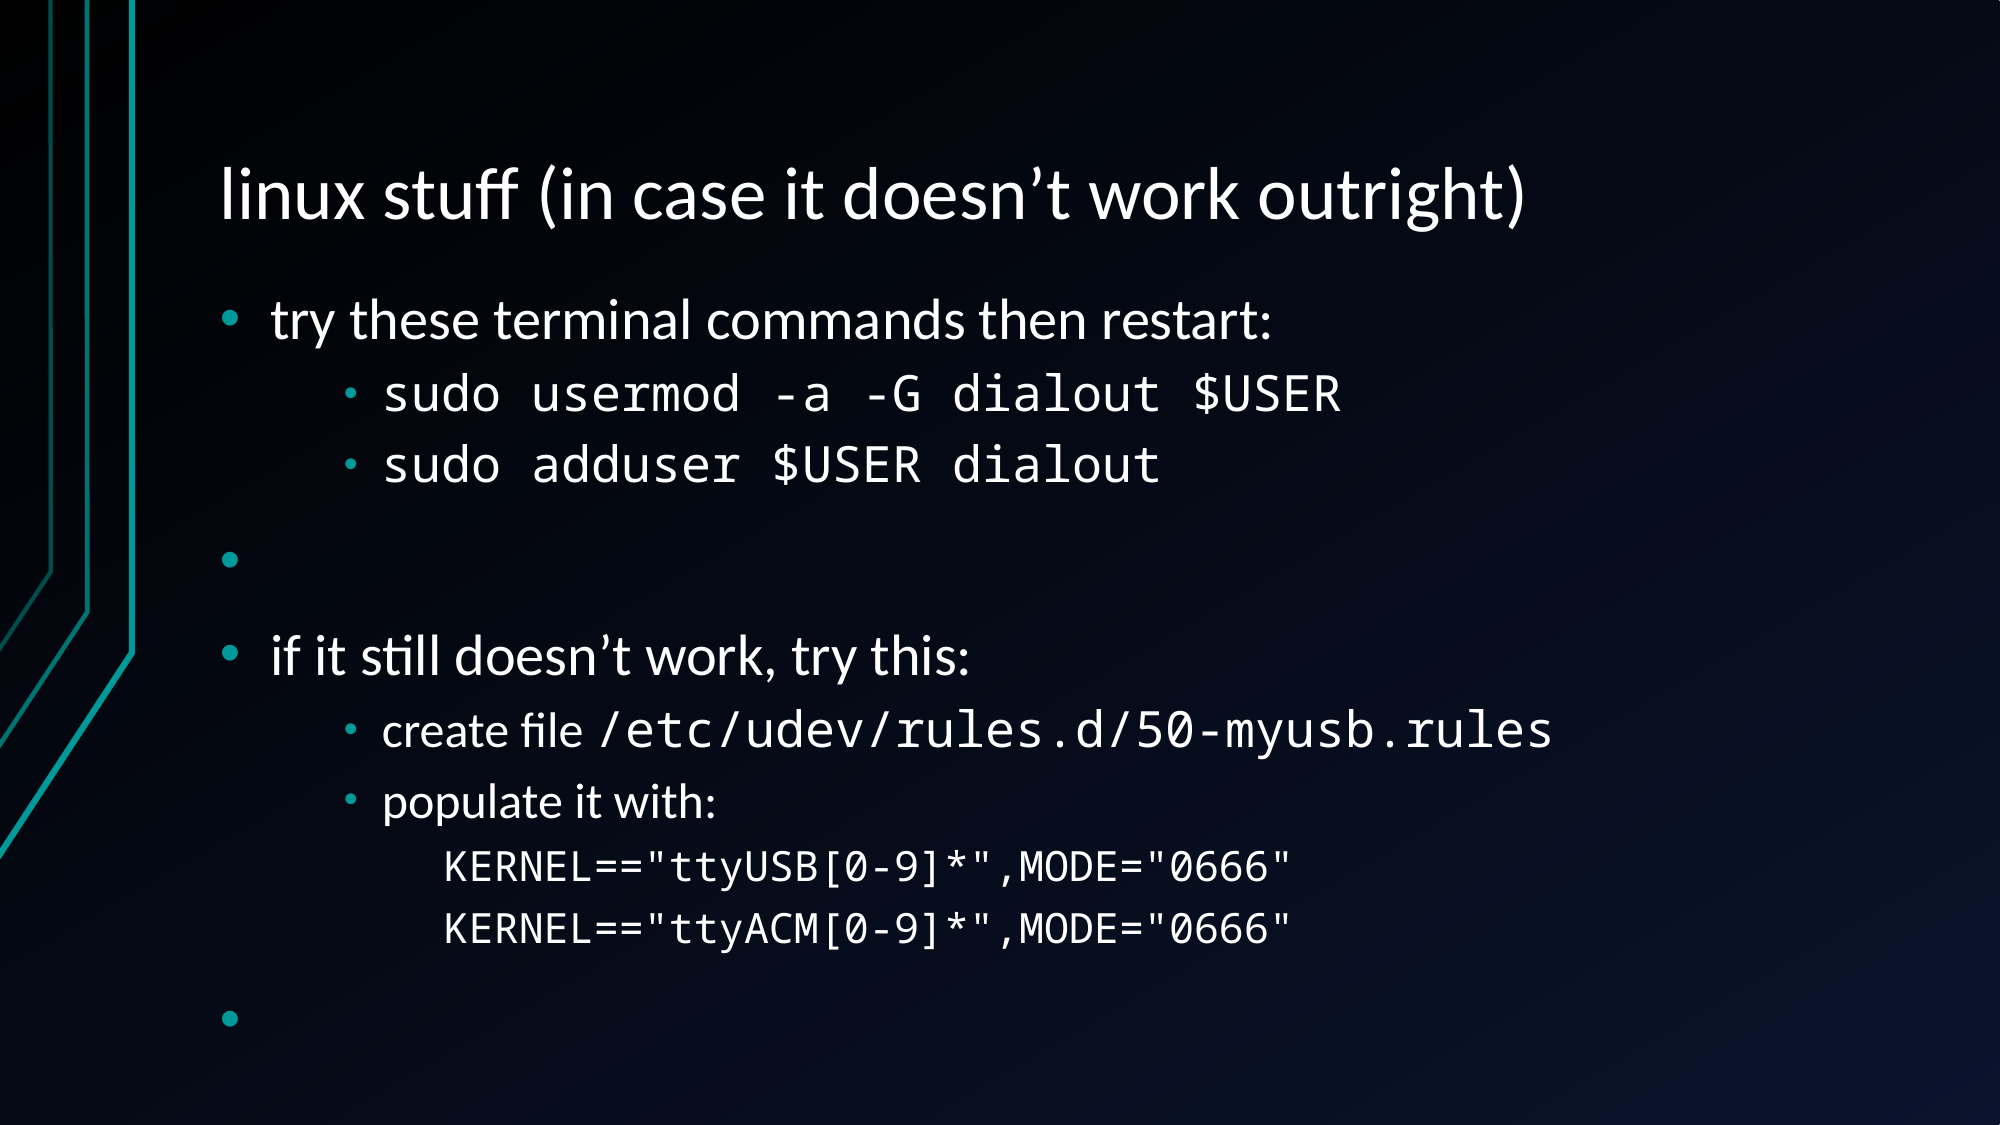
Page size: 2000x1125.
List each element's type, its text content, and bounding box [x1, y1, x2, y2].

list try these terminal commands then restart: sudo usermod -a -G dialout $USER sudo adduser $USER dialout if it still doesn’t work, try this: create file /etc/udev/rules.d/50-myusb.rules populate it with: KERNEL=="ttyUSB[0-9]*",MODE="0666" KERNEL=="ttyACM[0-9]*",MODE="0666" [199, 279, 1953, 1012]
title linux stuff (in case it doesn’t work outright) [199, 45, 1900, 246]
